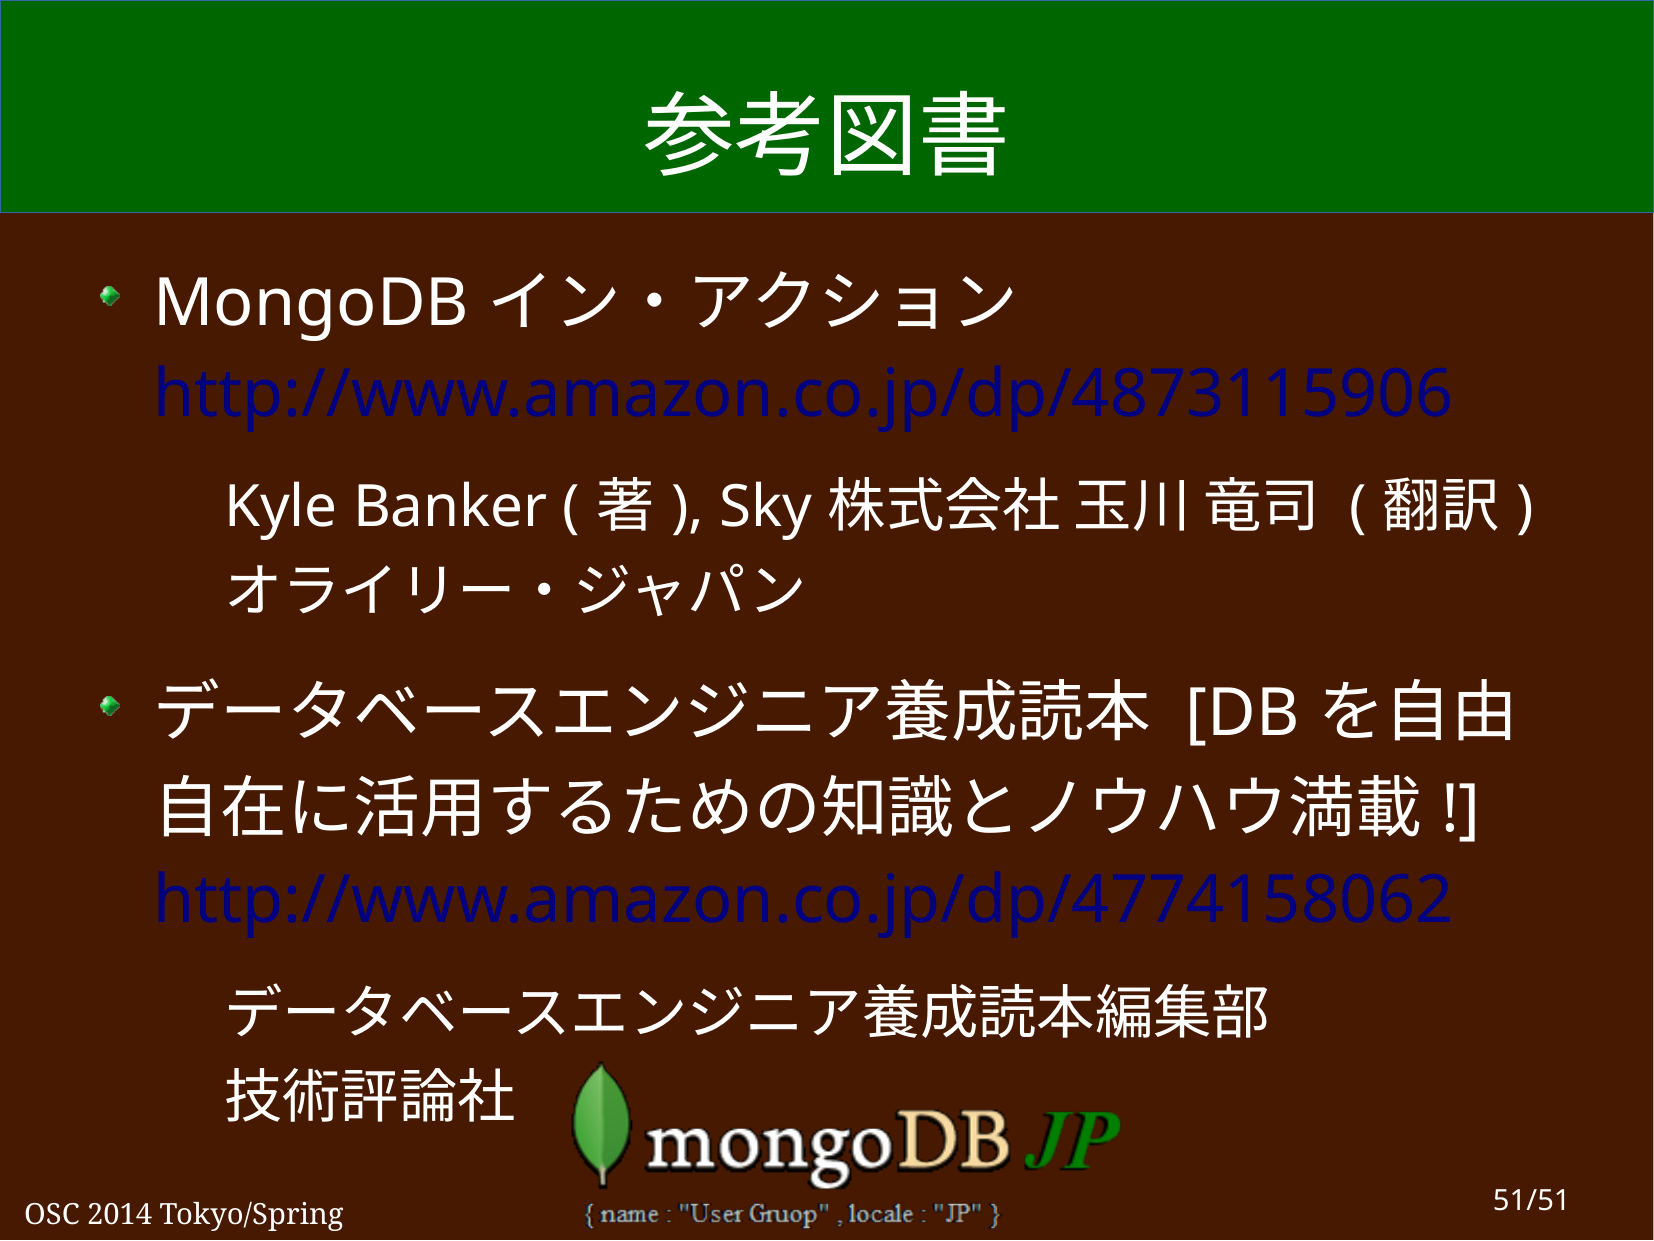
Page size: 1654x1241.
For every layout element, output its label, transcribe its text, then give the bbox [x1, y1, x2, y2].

picture [566, 1058, 1140, 1241]
title 参考図書 [82, 49, 1571, 207]
list MongoDBイン・アクション http://www.amazon.co.jp/dp/4873115906 Kyle Banker (著), Sky株式会社 玉川 竜司 (翻訳) オライリー・ジャパン データベースエンジニア養成読本 [DBを自由自在に活用するための知識とノウハウ満載!] http://www.amazon.co.jp/dp/4774158062 データベースエンジニア養成読本編集部 技術評論社​ [82, 247, 1571, 1052]
